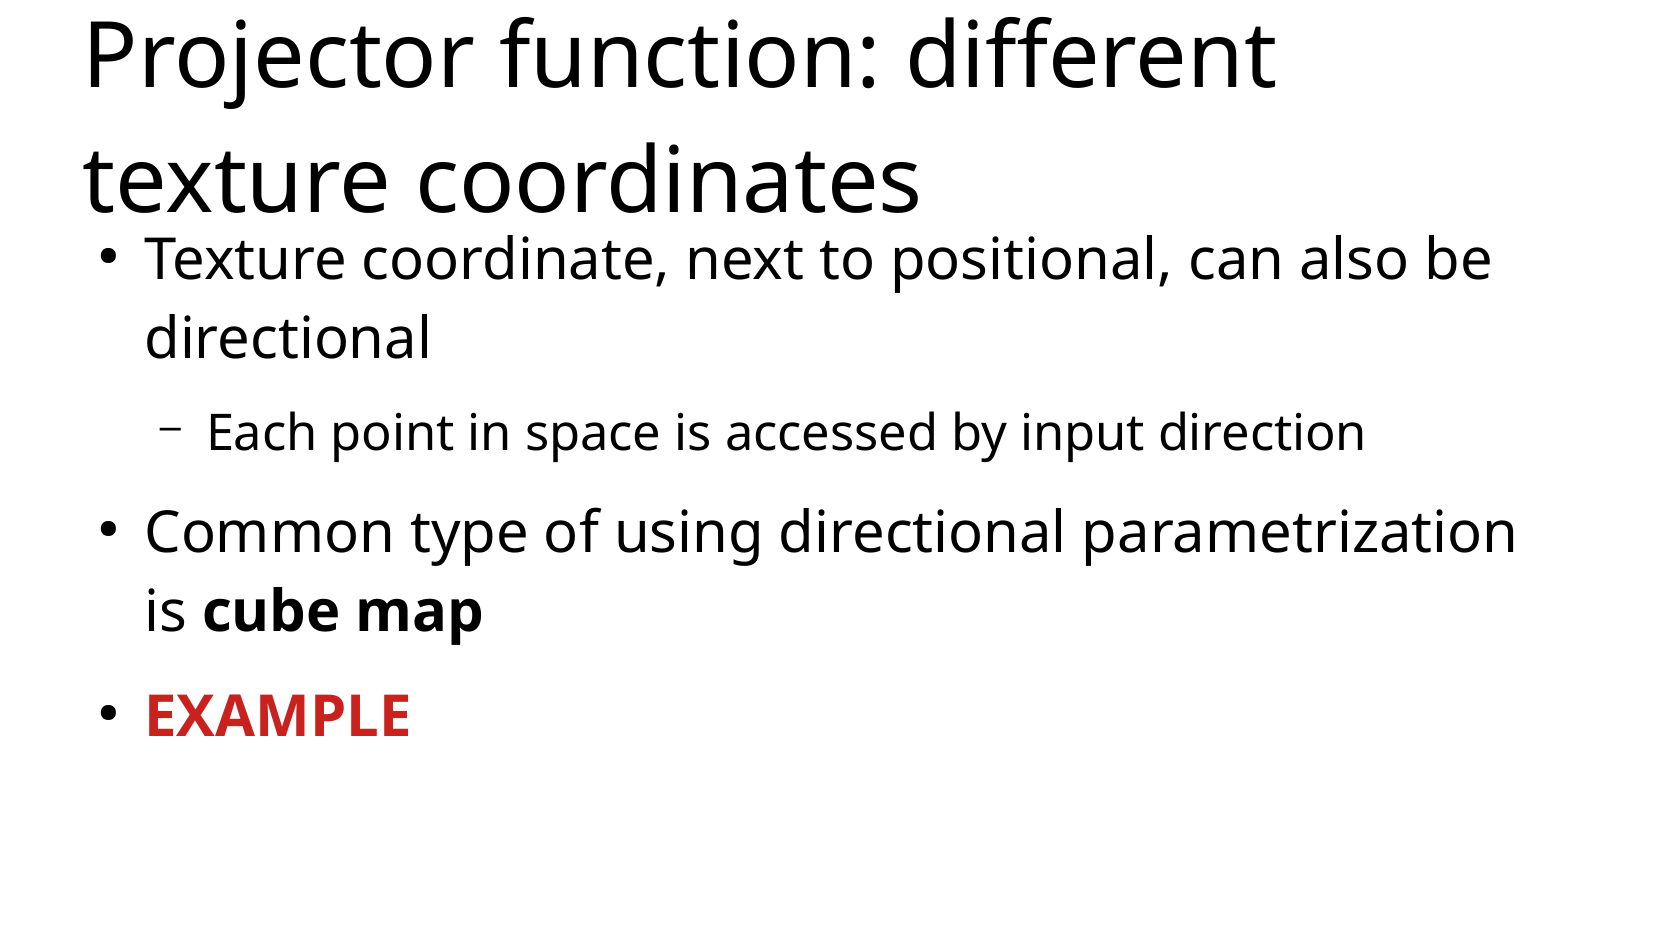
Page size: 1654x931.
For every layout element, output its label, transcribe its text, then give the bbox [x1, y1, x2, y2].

list Texture coordinate, next to positional, can also be directional Each point in space is accessed by input direction Common type of using directional parametrization is cube map EXAMPLE [82, 217, 1571, 758]
title Projector function: different texture coordinates [82, 0, 1571, 217]
